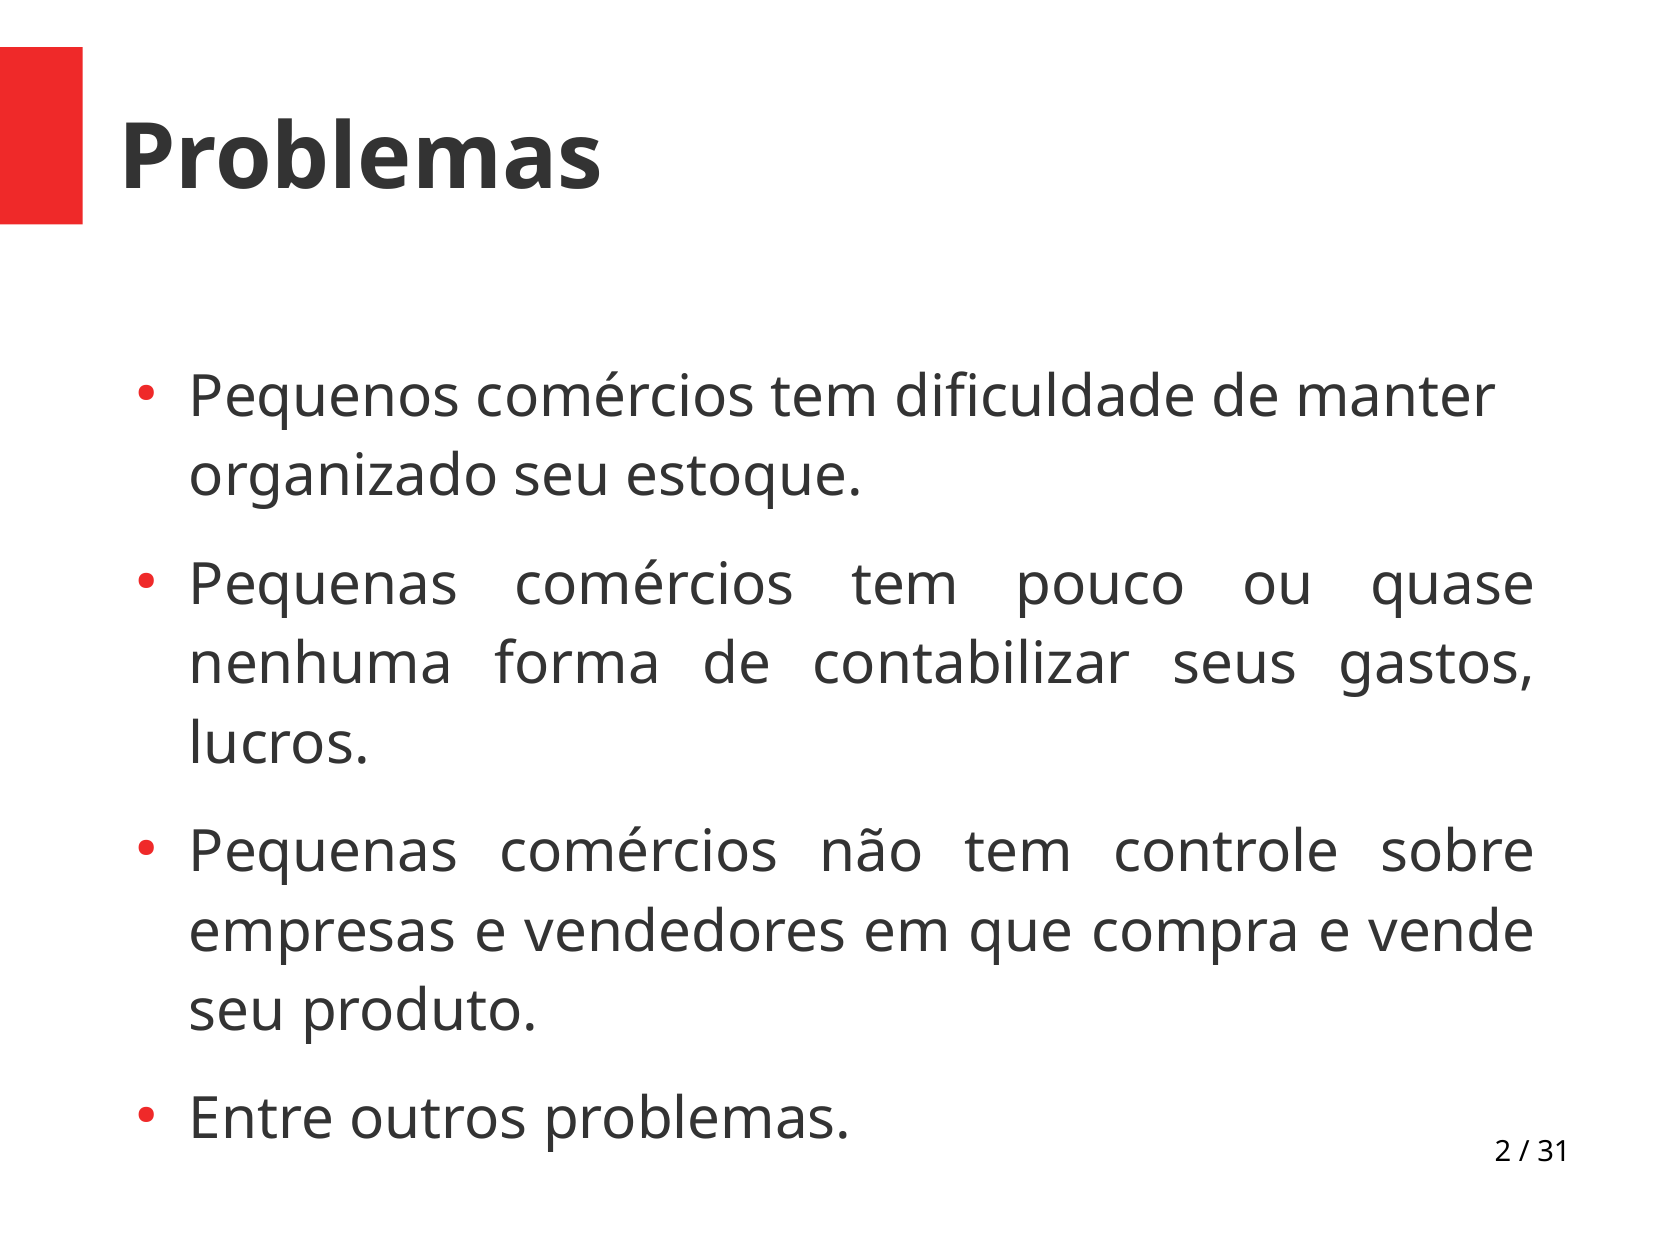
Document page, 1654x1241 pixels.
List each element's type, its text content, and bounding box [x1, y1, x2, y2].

list Pequenos comércios tem dificuldade de manter organizado seu estoque. Pequenas comércios tem pouco ou quase nenhuma forma de contabilizar seus gastos, lucros. Pequenas comércios não tem controle sobre empresas e vendedores em que compra e vende seu produto. Entre outros problemas. [118, 354, 1536, 1074]
title Problemas [118, 49, 1571, 257]
